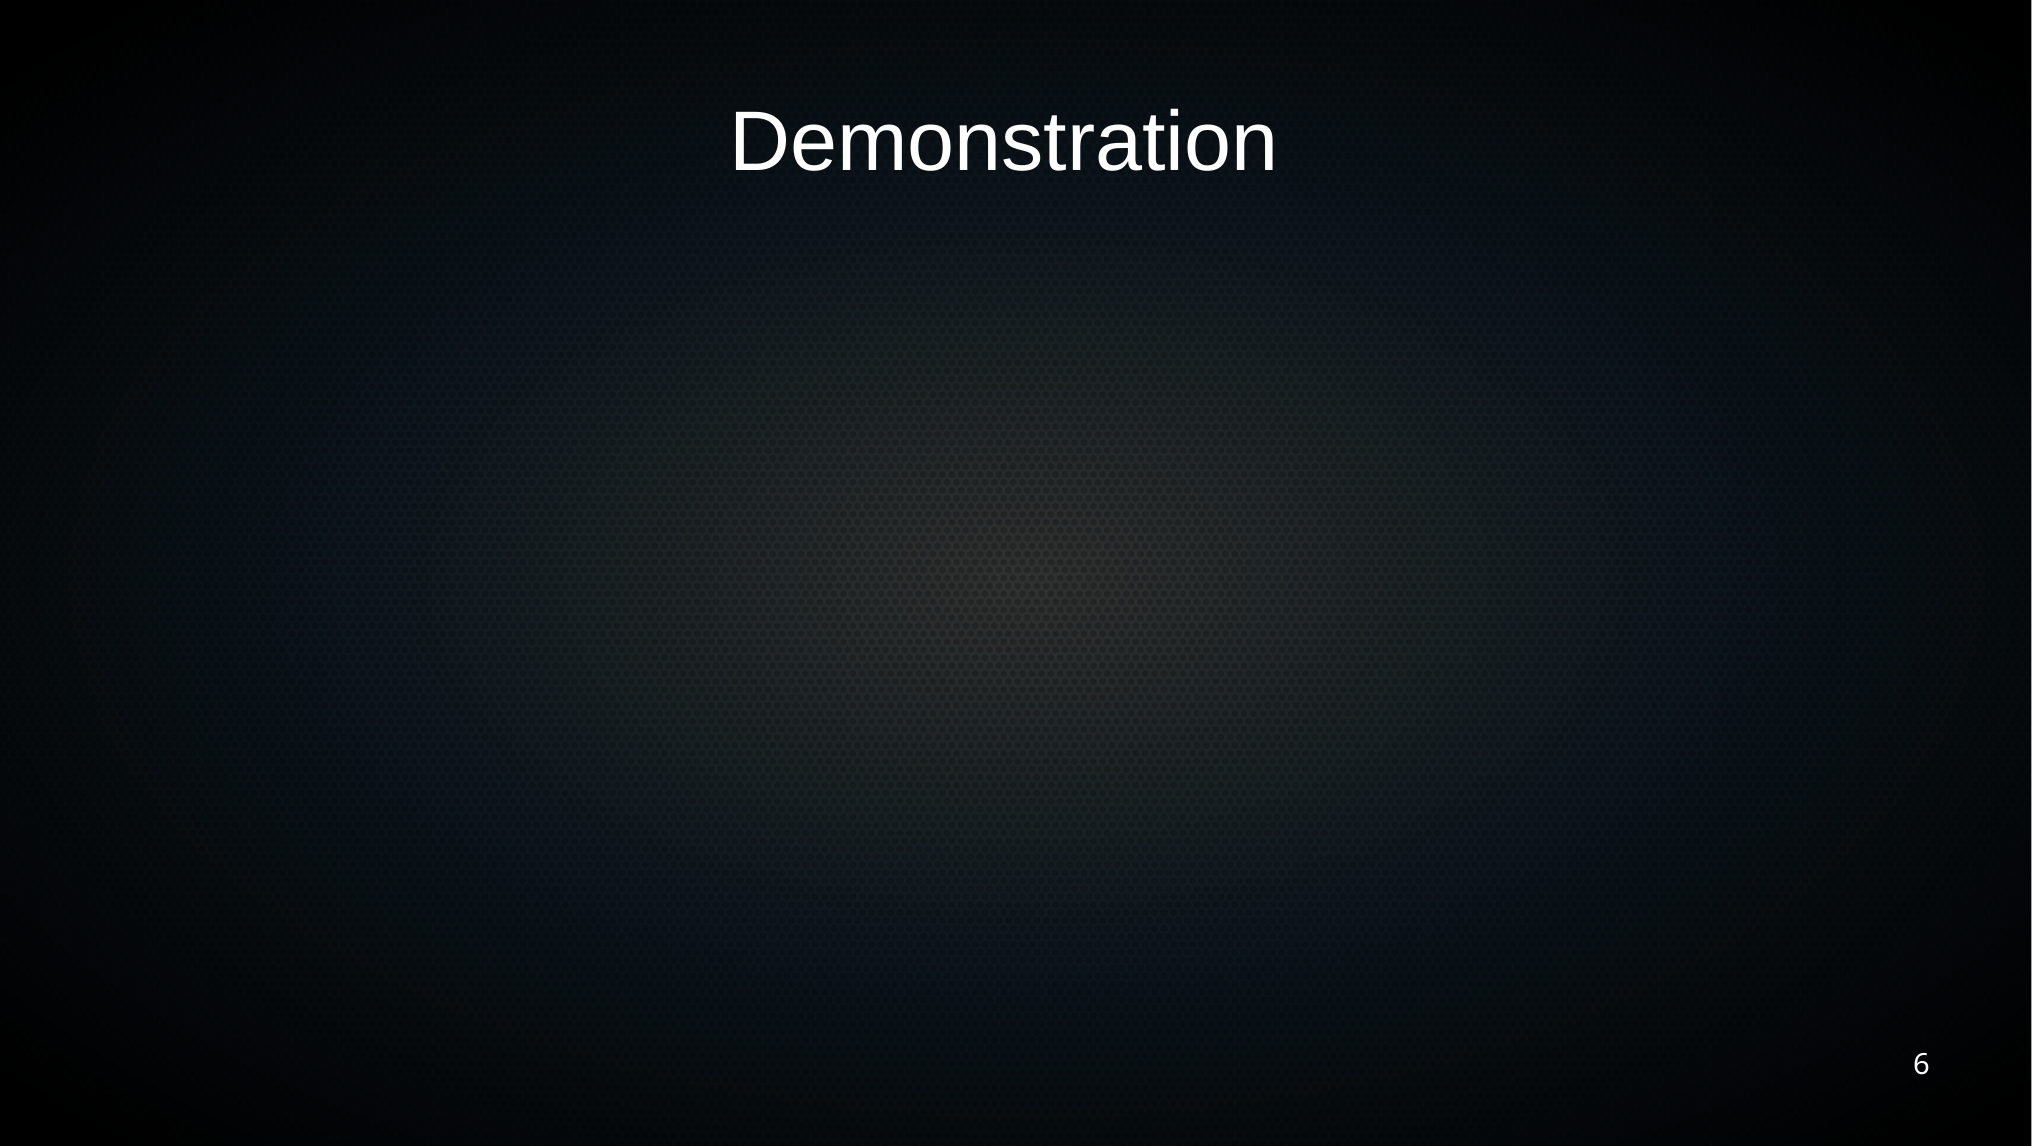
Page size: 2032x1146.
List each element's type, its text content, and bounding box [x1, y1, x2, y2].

picture [0, 0, 2032, 1146]
title Demonstration [101, 45, 1930, 237]
